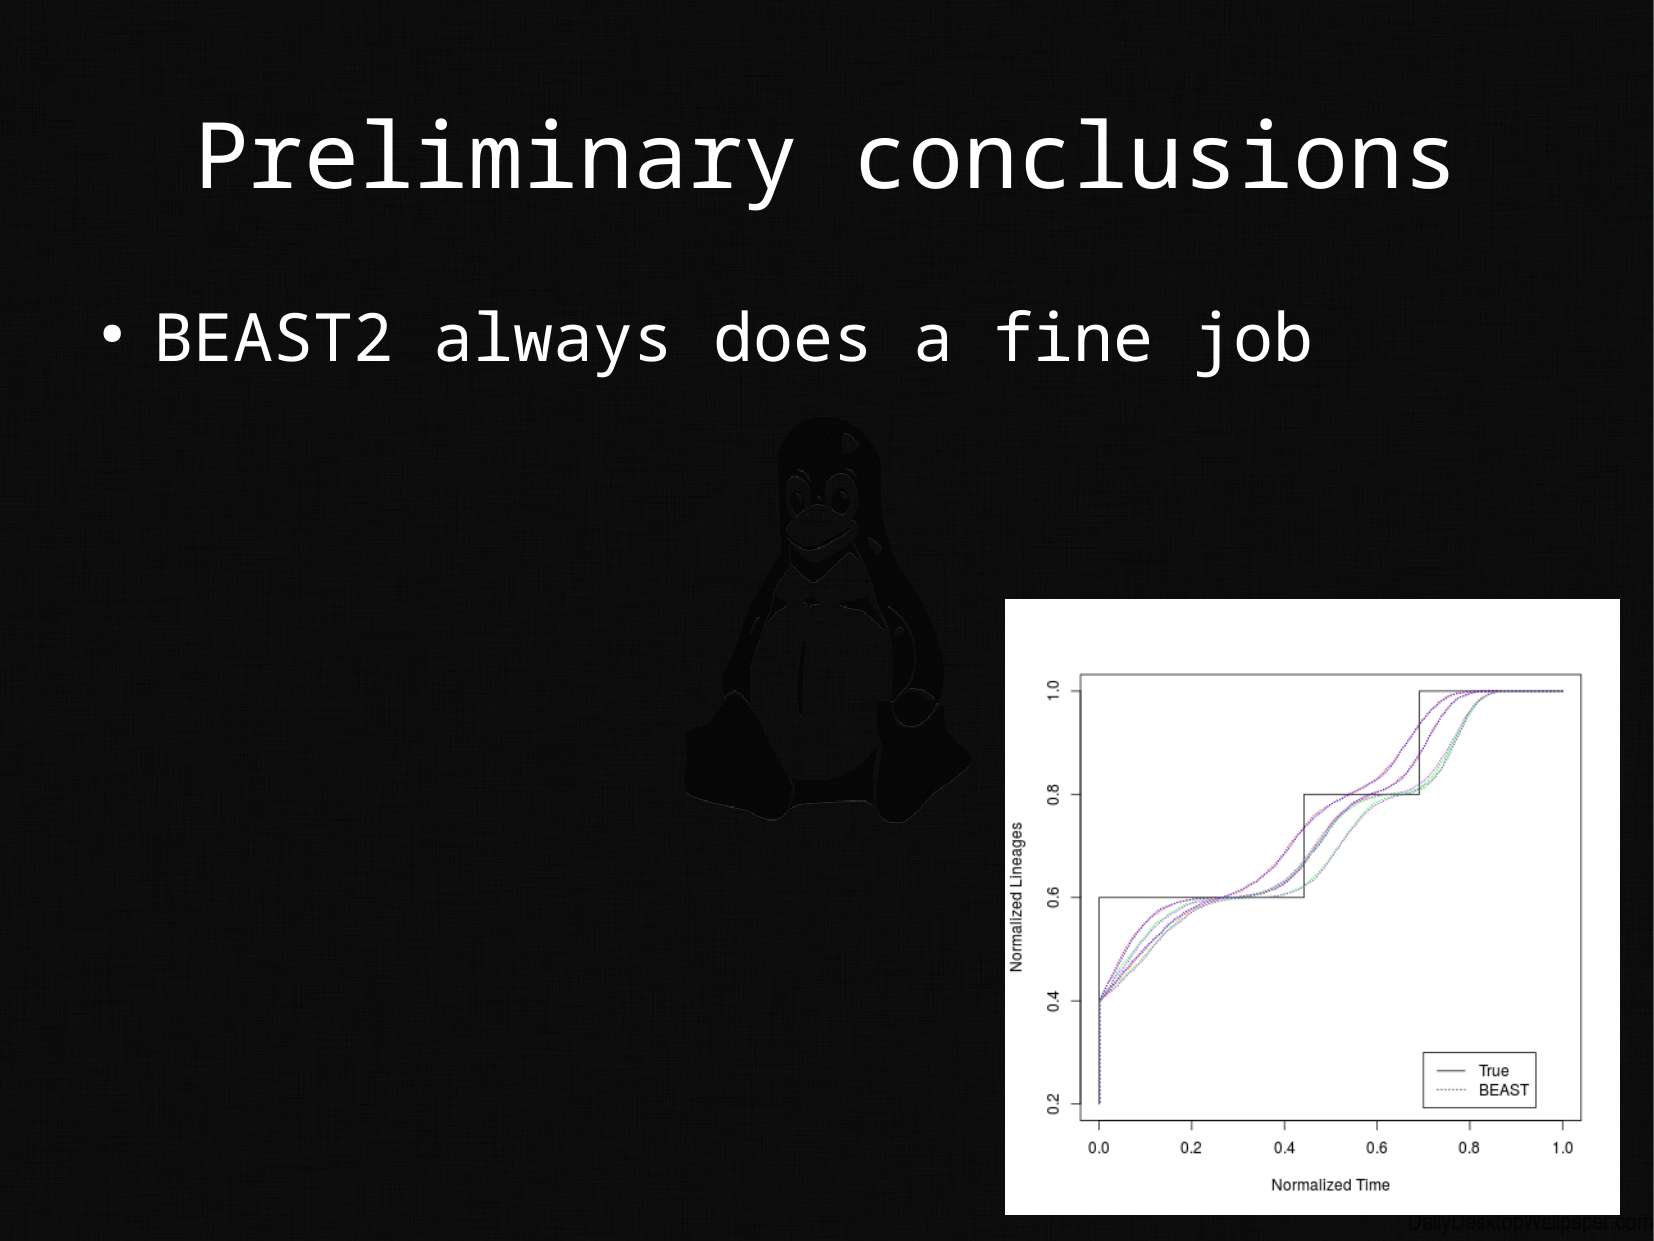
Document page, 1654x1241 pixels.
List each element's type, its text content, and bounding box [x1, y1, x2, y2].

picture [0, 0, 1654, 1241]
list BEAST2 always does a fine job [82, 290, 1571, 1010]
title Preliminary conclusions [82, 49, 1571, 257]
